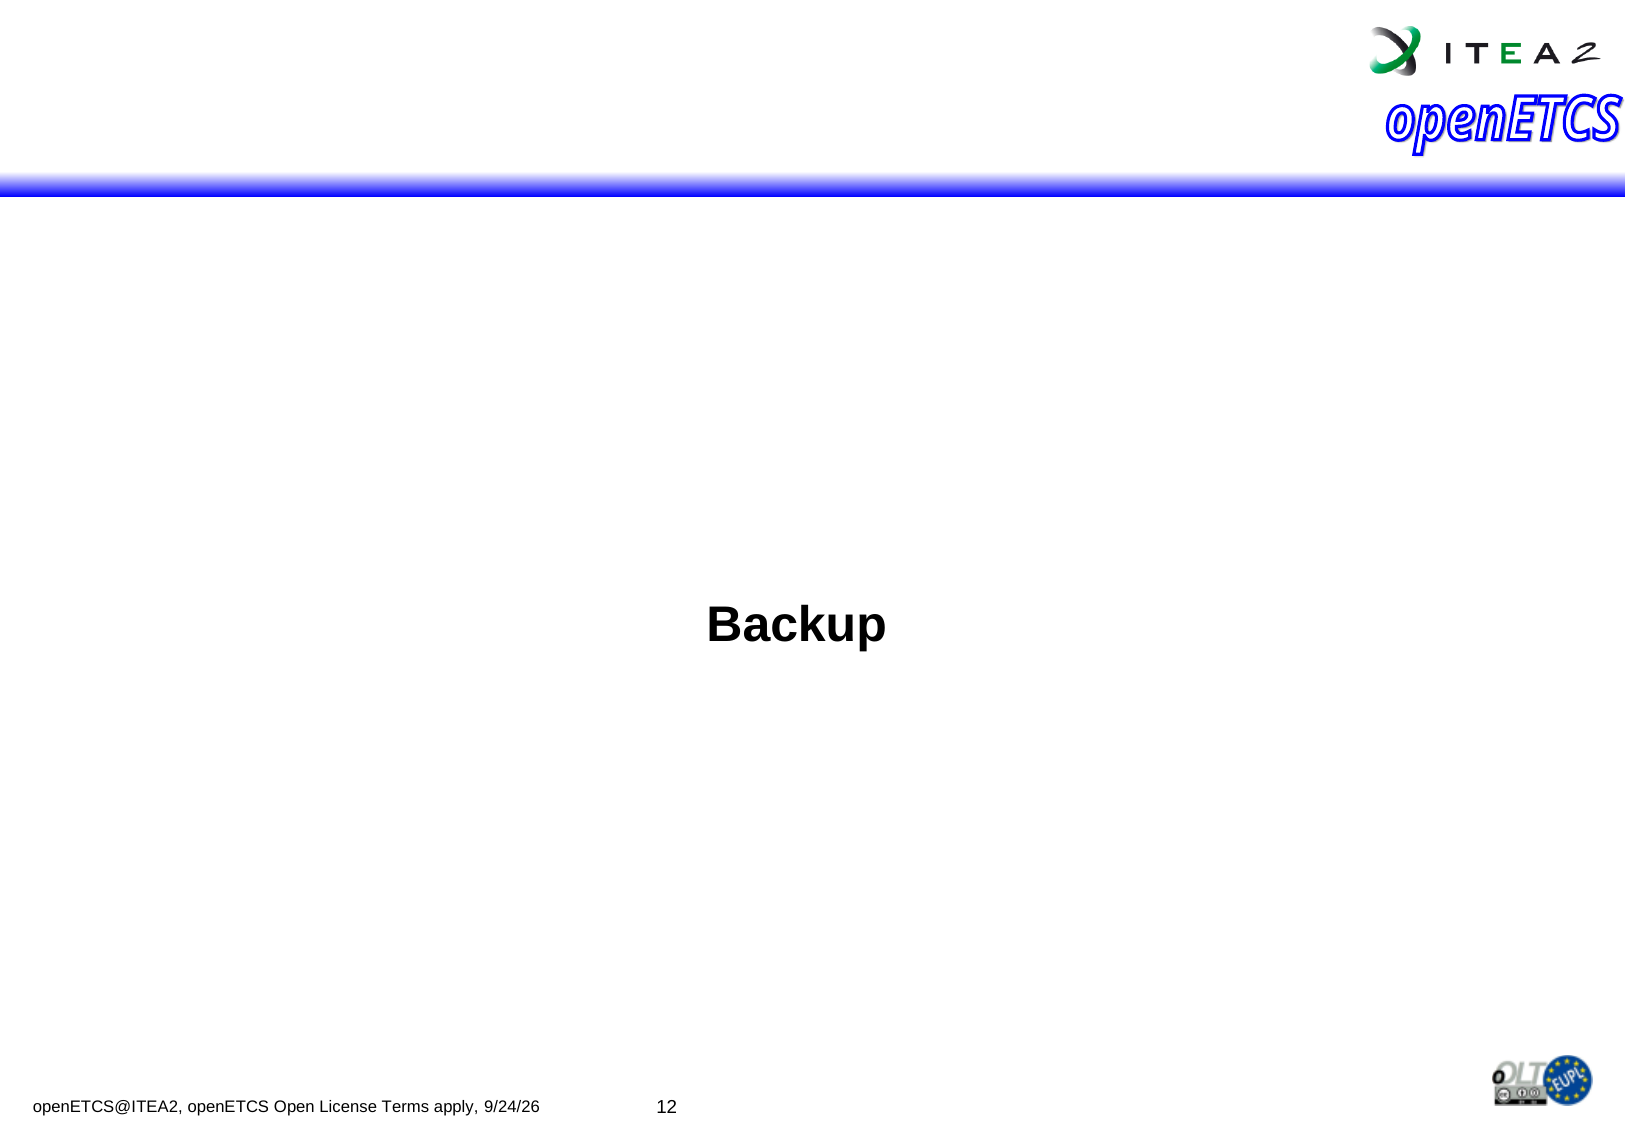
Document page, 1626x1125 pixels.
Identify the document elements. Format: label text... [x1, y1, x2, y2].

picture [1348, 26, 1626, 76]
picture [1492, 1055, 1593, 1106]
subtitle Backup [135, 375, 1459, 869]
